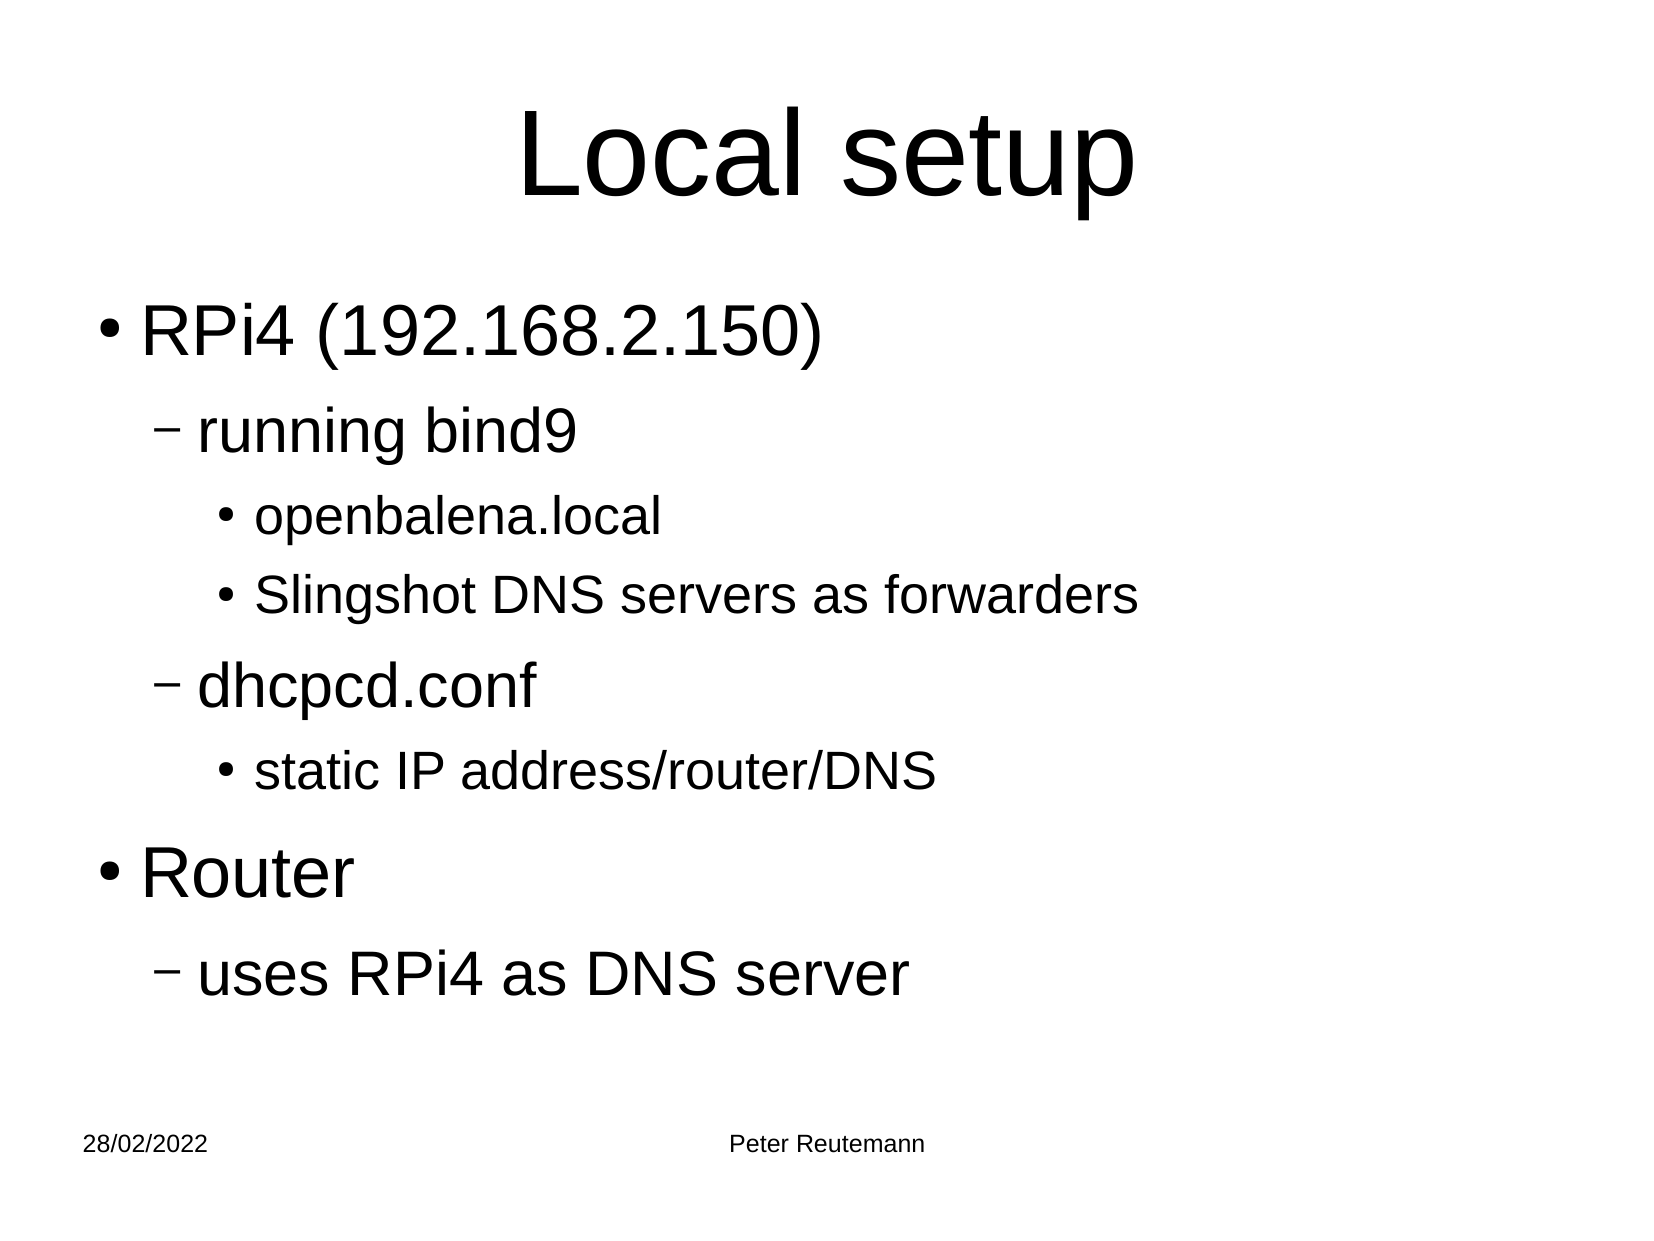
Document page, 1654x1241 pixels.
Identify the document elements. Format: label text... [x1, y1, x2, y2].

title Local setup [82, 49, 1571, 257]
list RPi4 (192.168.2.150) running bind9 openbalena.local Slingshot DNS servers as forwarders dhcpcd.conf static IP address/router/DNS Router uses RPi4 as DNS server [82, 290, 1571, 1010]
